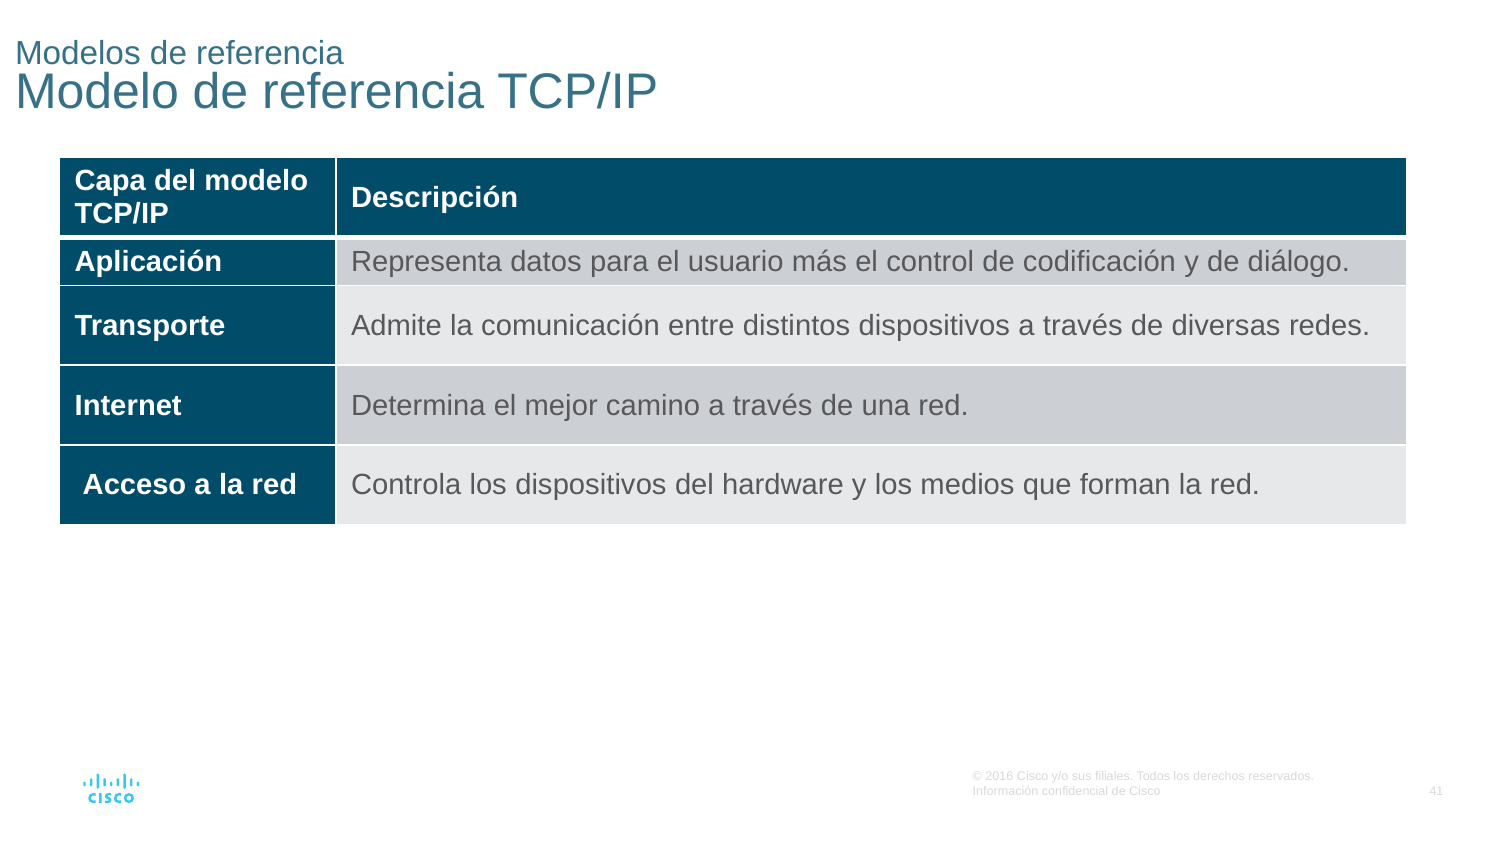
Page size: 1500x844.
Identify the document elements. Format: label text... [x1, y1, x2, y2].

table_header Capa del modelo TCP/IP [60, 158, 335, 235]
table_cell Aplicación [60, 240, 335, 285]
table_cell Transporte [60, 286, 335, 364]
table_cell Determina el mejor camino a través de una red. [337, 366, 1406, 444]
table_cell Admite la comunicación entre distintos dispositivos a través de diversas redes. [337, 286, 1406, 364]
title Modelos de referencia Modelo de referencia TCP/IP [0, 16, 1441, 141]
table_cell Representa datos para el usuario más el control de codificación y de diálogo. [337, 240, 1406, 285]
table_header Descripción [337, 158, 1406, 235]
table_cell Acceso a la red [60, 446, 335, 524]
table_cell Controla los dispositivos del hardware y los medios que forman la red. [337, 446, 1406, 524]
table_cell Internet [60, 366, 335, 444]
